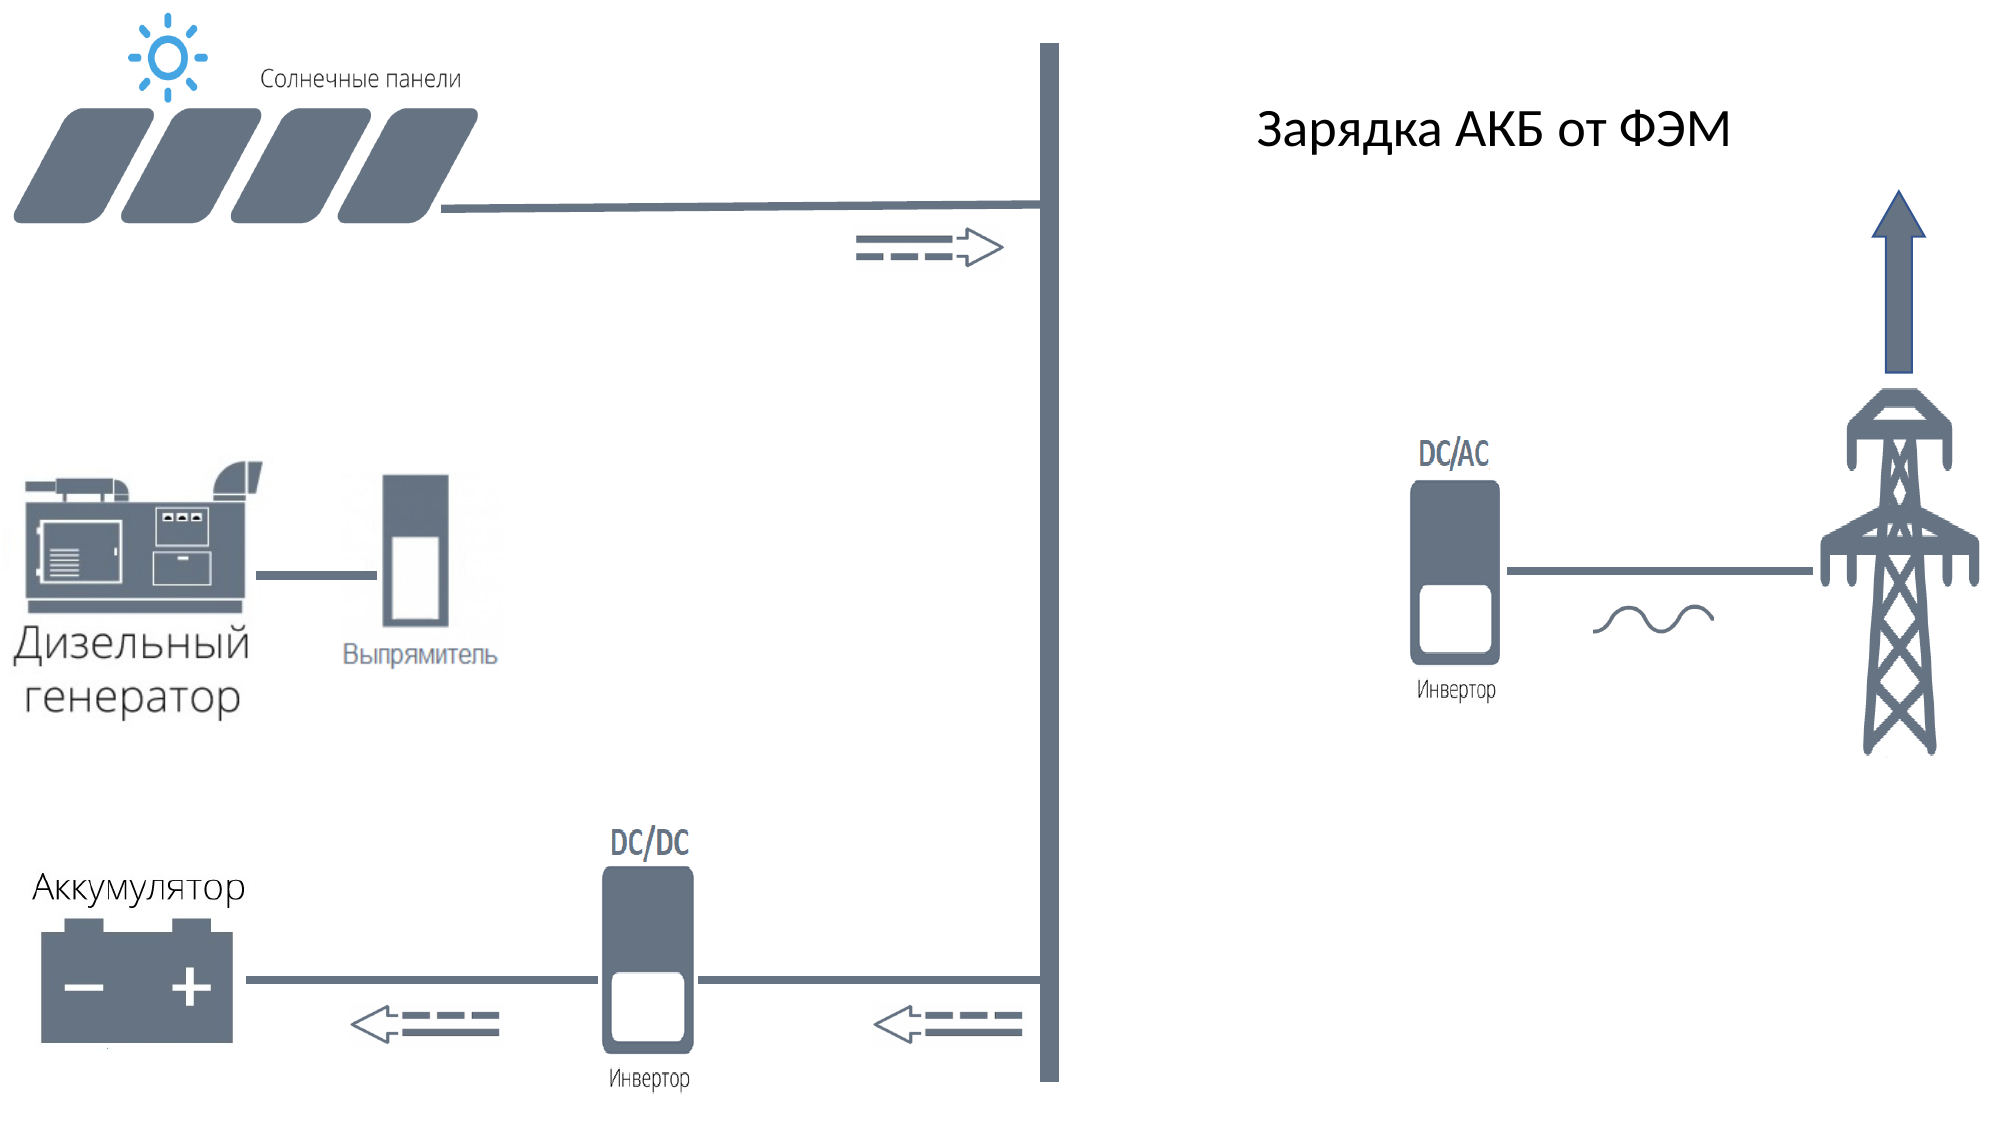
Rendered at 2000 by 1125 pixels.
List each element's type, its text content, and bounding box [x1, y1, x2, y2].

picture [851, 225, 1005, 270]
picture [349, 1002, 504, 1046]
text_box [1872, 191, 1925, 373]
picture [872, 1002, 1027, 1046]
picture [0, 861, 272, 1056]
picture [1578, 598, 1714, 658]
picture [341, 472, 503, 671]
picture [2, 453, 275, 728]
picture [596, 823, 698, 1094]
picture [1401, 434, 1507, 710]
picture [1812, 384, 1986, 758]
text_box Зарядка АКБ от ФЭМ [1241, 84, 1748, 165]
picture [9, 9, 482, 226]
